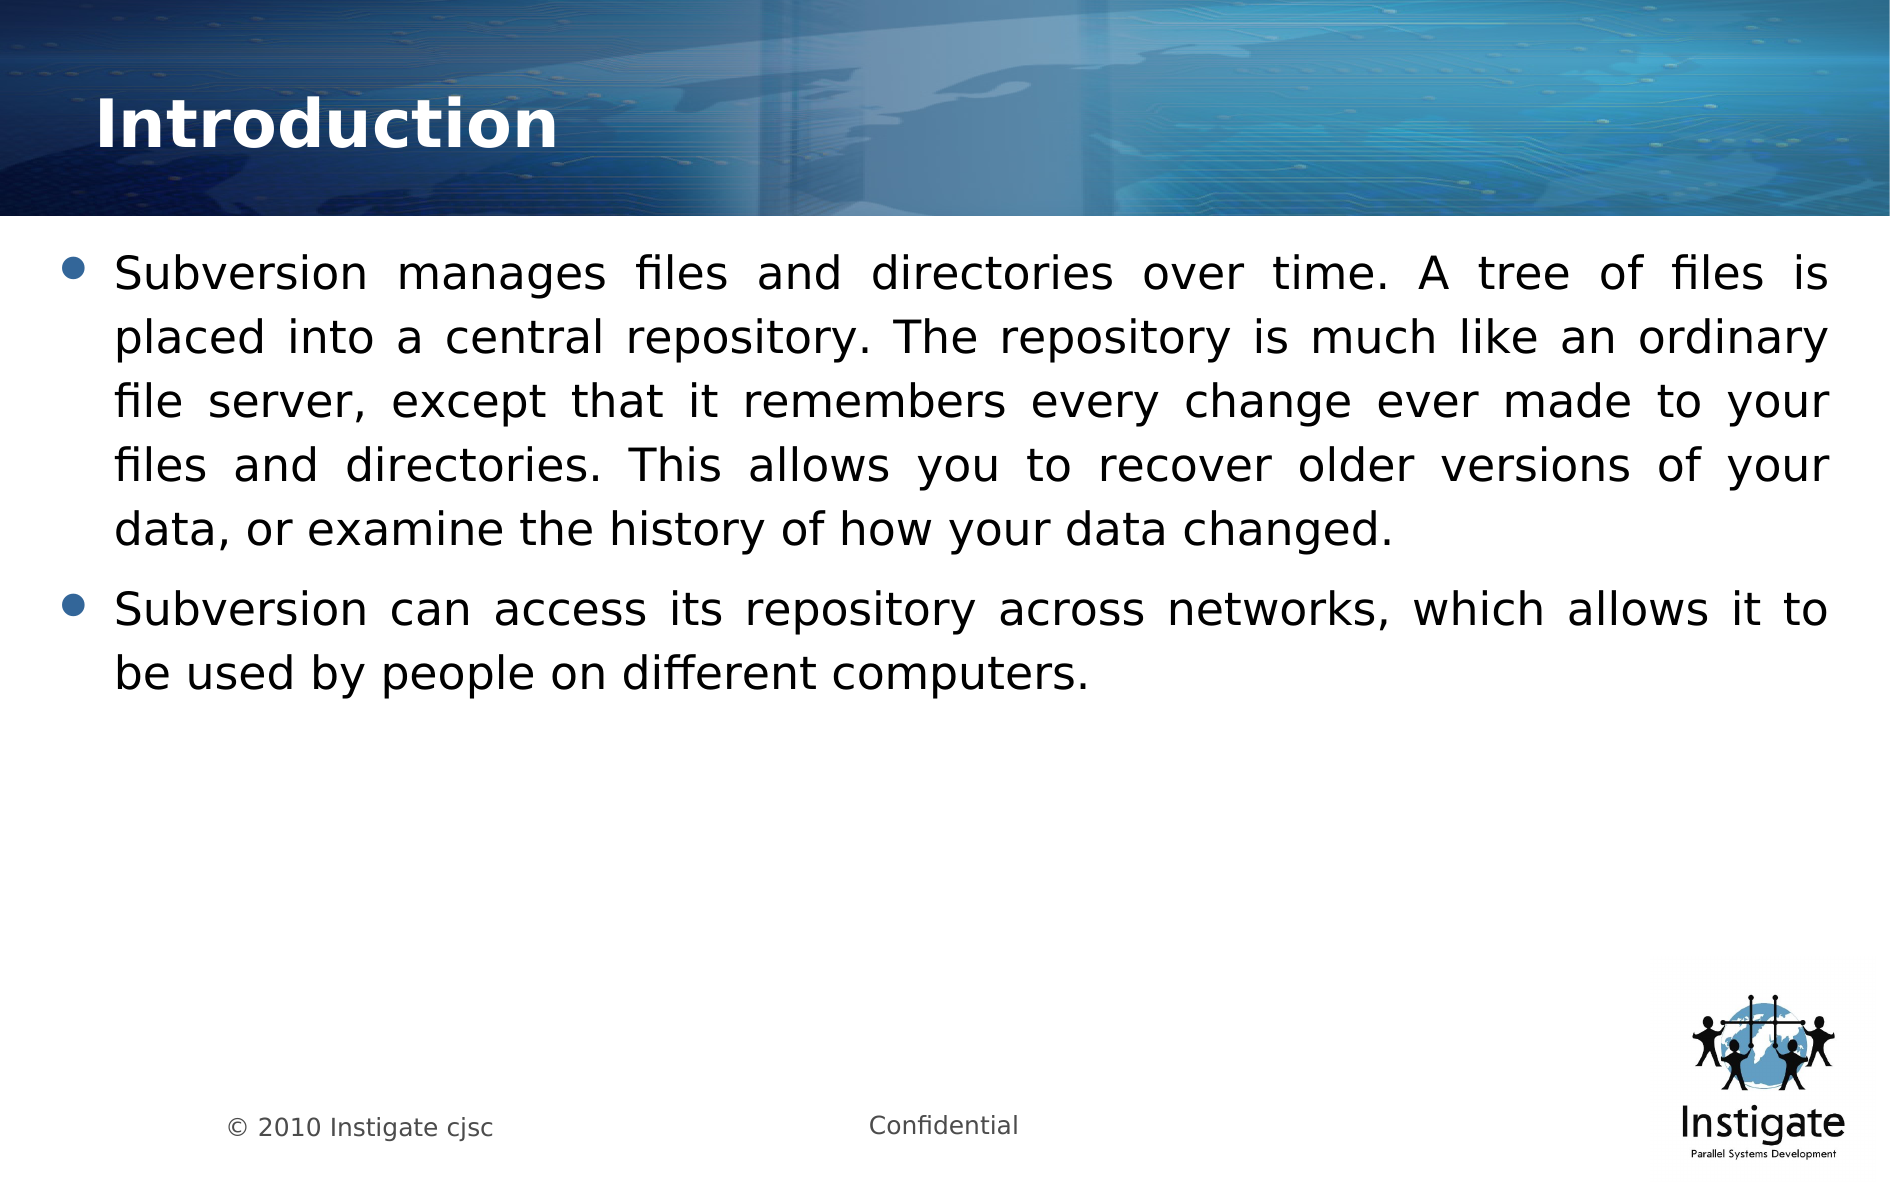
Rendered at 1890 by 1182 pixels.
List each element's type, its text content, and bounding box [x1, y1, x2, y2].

picture [1650, 956, 1876, 1182]
title Introduction [94, 54, 1793, 210]
list Subversion manages files and directories over time. A tree of files is placed into a central repository. The repository is much like an ordinary file server, except that it remembers every change ever made to your files and directories. This allows you to recover older versions of your data, or examine the history of how your data changed. Subversion can access its repository across networks, which allows it to be used by people on different computers. [59, 236, 1831, 1001]
picture [0, 0, 1890, 216]
